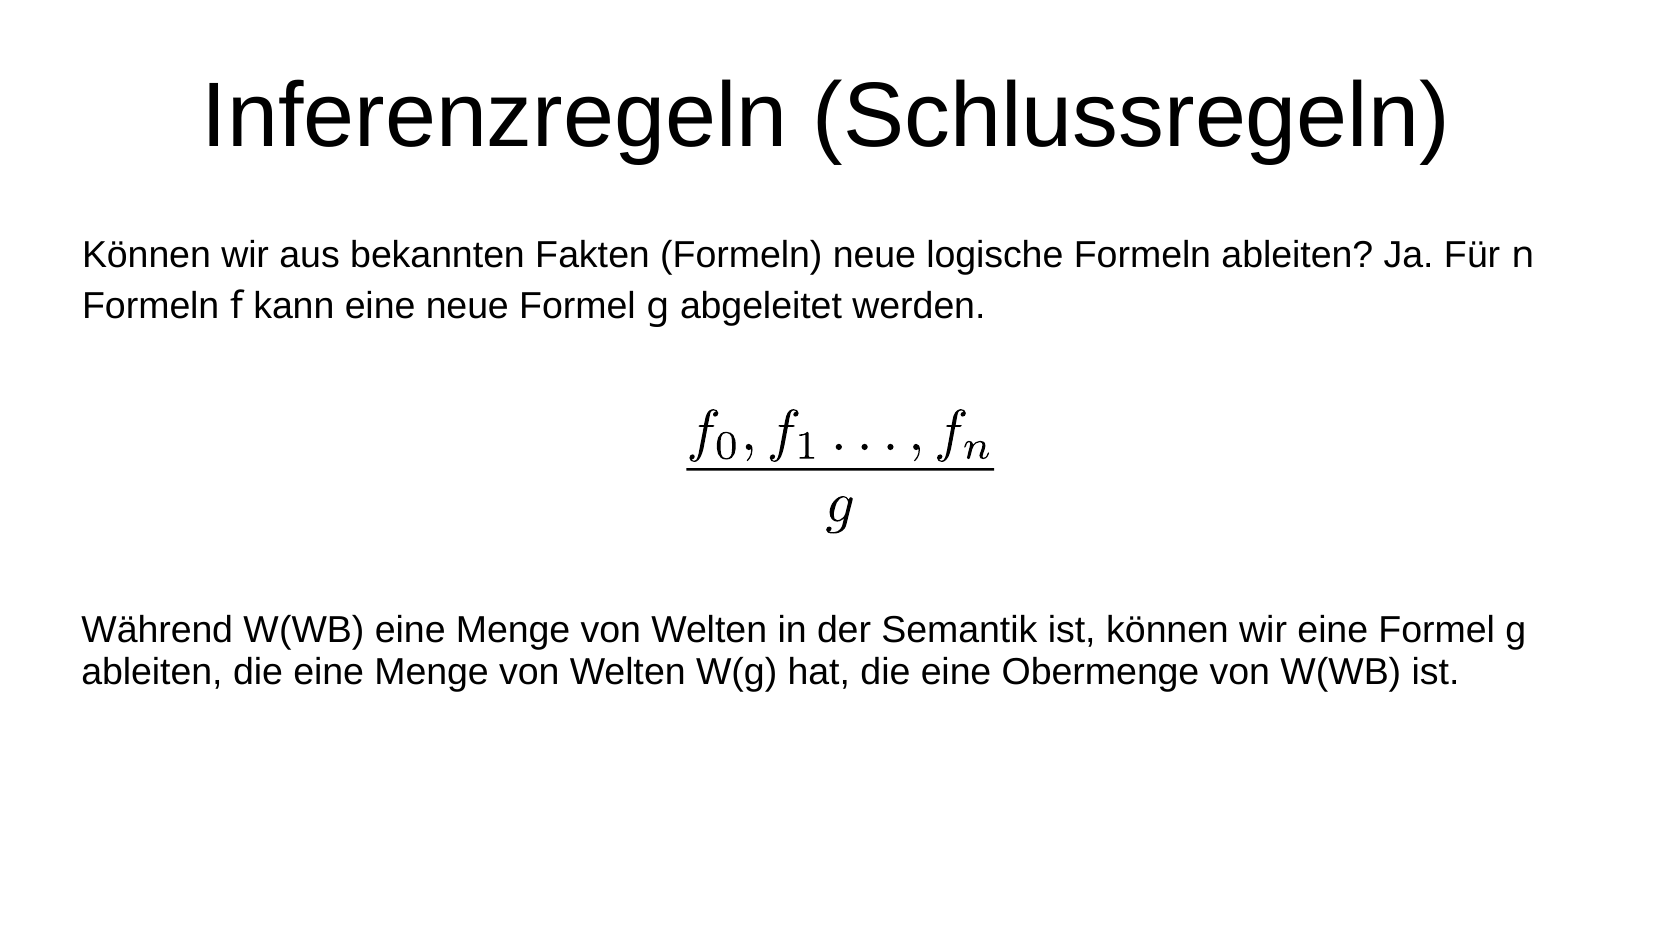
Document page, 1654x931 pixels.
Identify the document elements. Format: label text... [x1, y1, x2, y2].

text_box Können wir aus bekannten Fakten (Formeln) neue logische Formeln ableiten? Ja. Für n Formeln f kann eine neue Formel g abgeleitet werden. [82, 211, 1547, 346]
text_box Während W(WB) eine Menge von Welten in der Semantik ist, können wir eine Formel g ableiten, die eine Menge von Welten W(g) hat, die eine Obermenge von W(WB) ist. [81, 583, 1547, 718]
text_box [686, 409, 995, 534]
title Inferenzregeln (Schlussregeln) [82, 37, 1571, 193]
